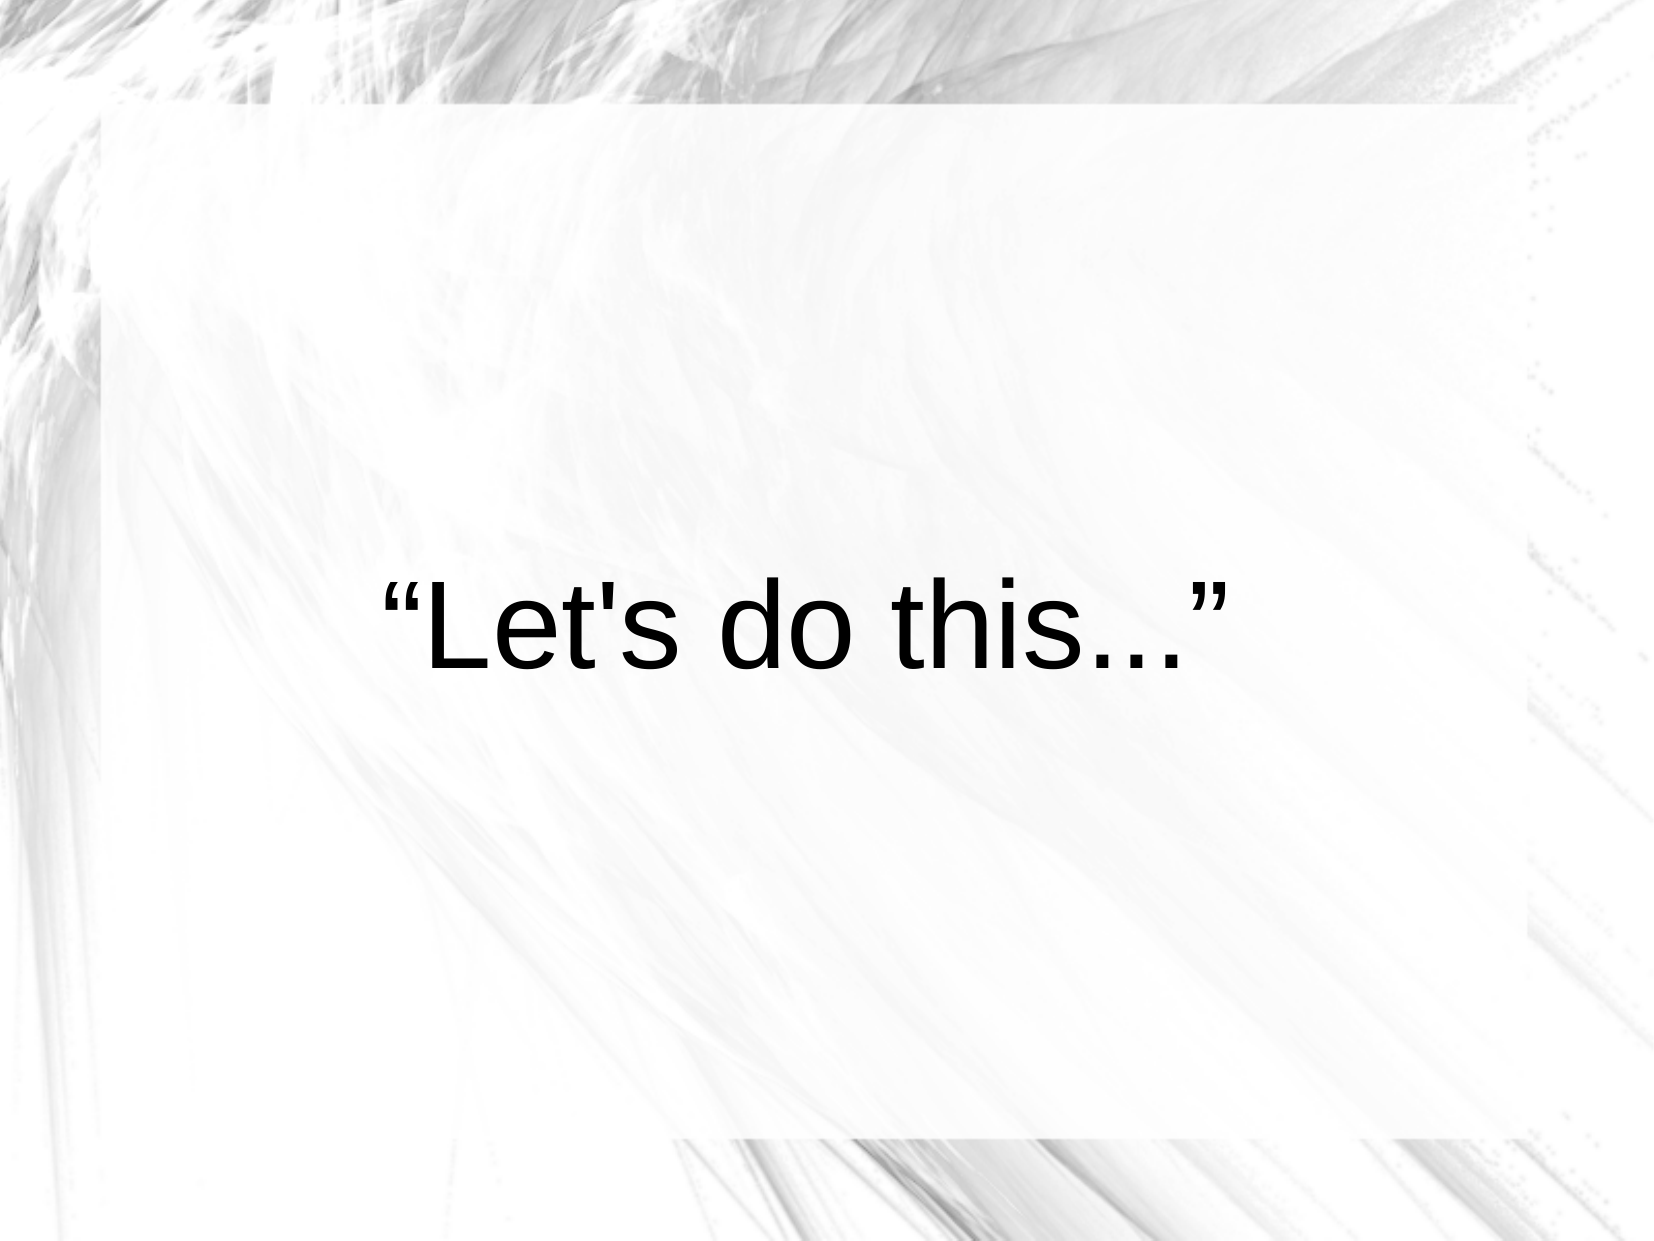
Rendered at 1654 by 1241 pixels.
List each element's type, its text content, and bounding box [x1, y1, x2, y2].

picture [0, 0, 1654, 1241]
subtitle “Let's do this...” [112, 112, 1501, 1139]
